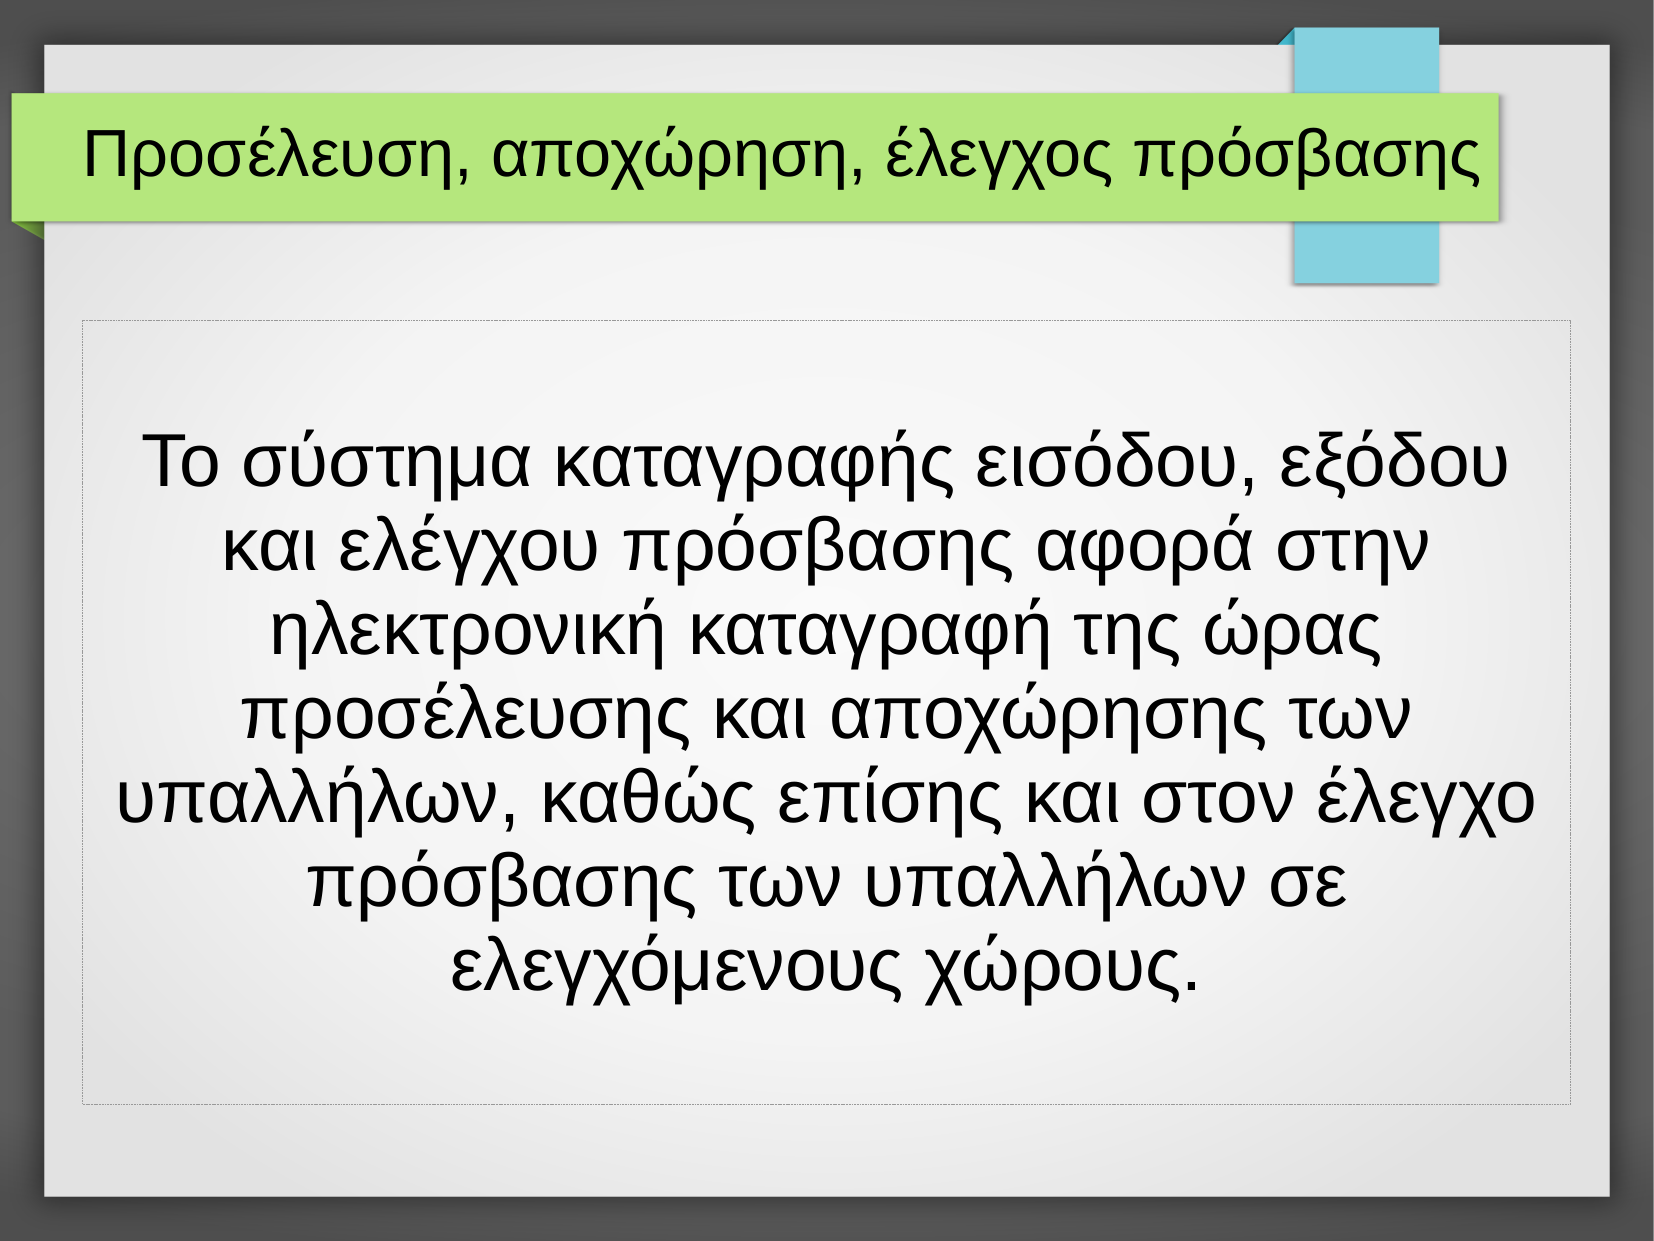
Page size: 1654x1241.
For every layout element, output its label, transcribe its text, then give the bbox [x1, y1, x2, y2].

text_box Το σύστημα καταγραφής εισόδου, εξόδου και ελέγχου πρόσβασης αφορά στην ηλεκτρονική καταγραφή της ώρας προσέλευσης και αποχώρησης των υπαλλήλων, καθώς επίσης και στον έλεγχο πρόσβασης των υπαλλήλων σε ελεγχόμενους χώρους. [82, 320, 1571, 1105]
title Προσέλευση, αποχώρηση, έλεγχος πρόσβασης [82, 49, 1571, 257]
picture [0, 0, 1654, 1241]
